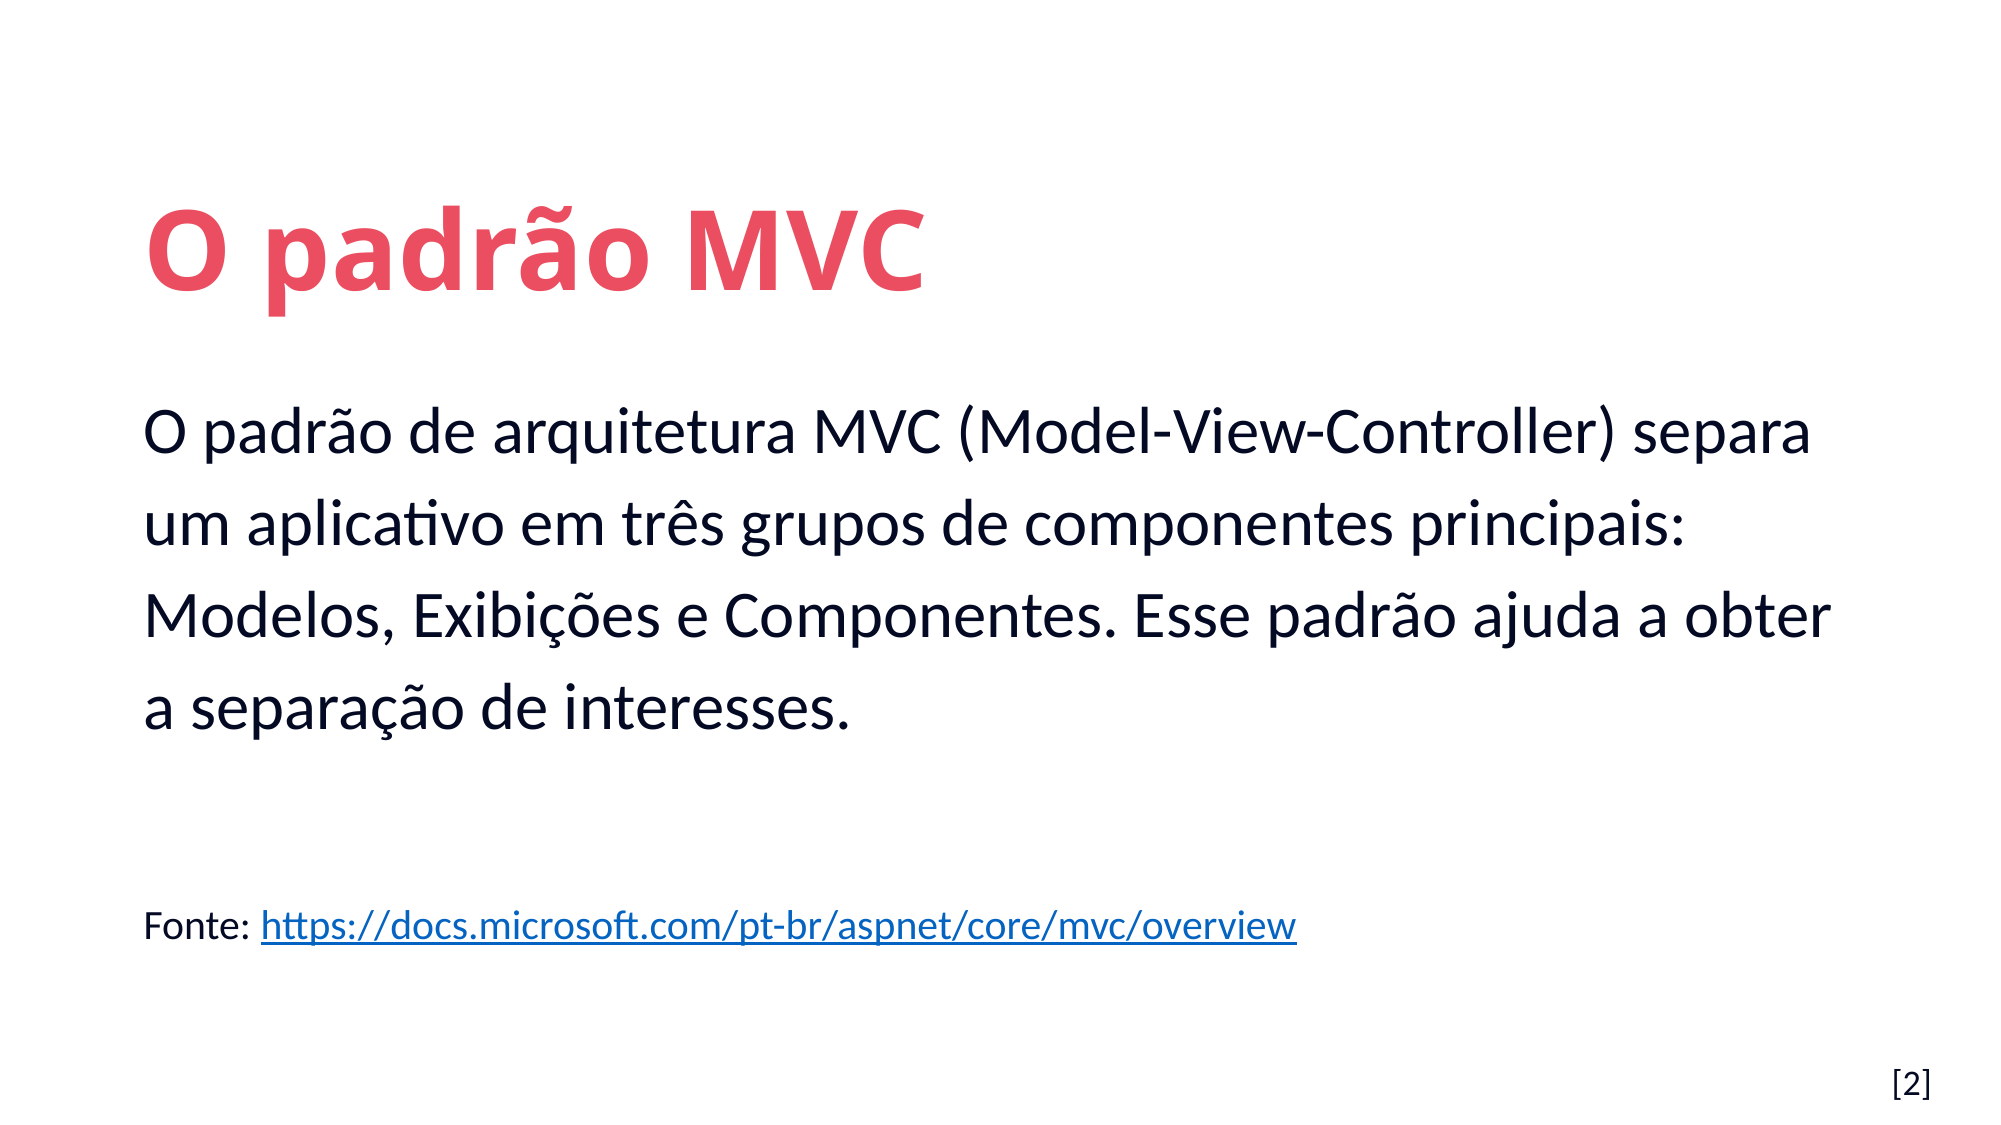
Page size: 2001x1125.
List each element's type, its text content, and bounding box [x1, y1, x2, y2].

slide_number [2] [1871, 1038, 1992, 1125]
text_box O padrão MVC [123, 139, 1878, 323]
text_box O padrão de arquitetura MVC (Model-View-Controller) separa um aplicativo em três grupos de componentes principais: Modelos, Exibições e Componentes. Esse padrão ajuda a obter a separação de interesses. Fonte: https://docs.microsoft.com/pt-br/aspnet/core/mvc/overview [123, 323, 1878, 999]
